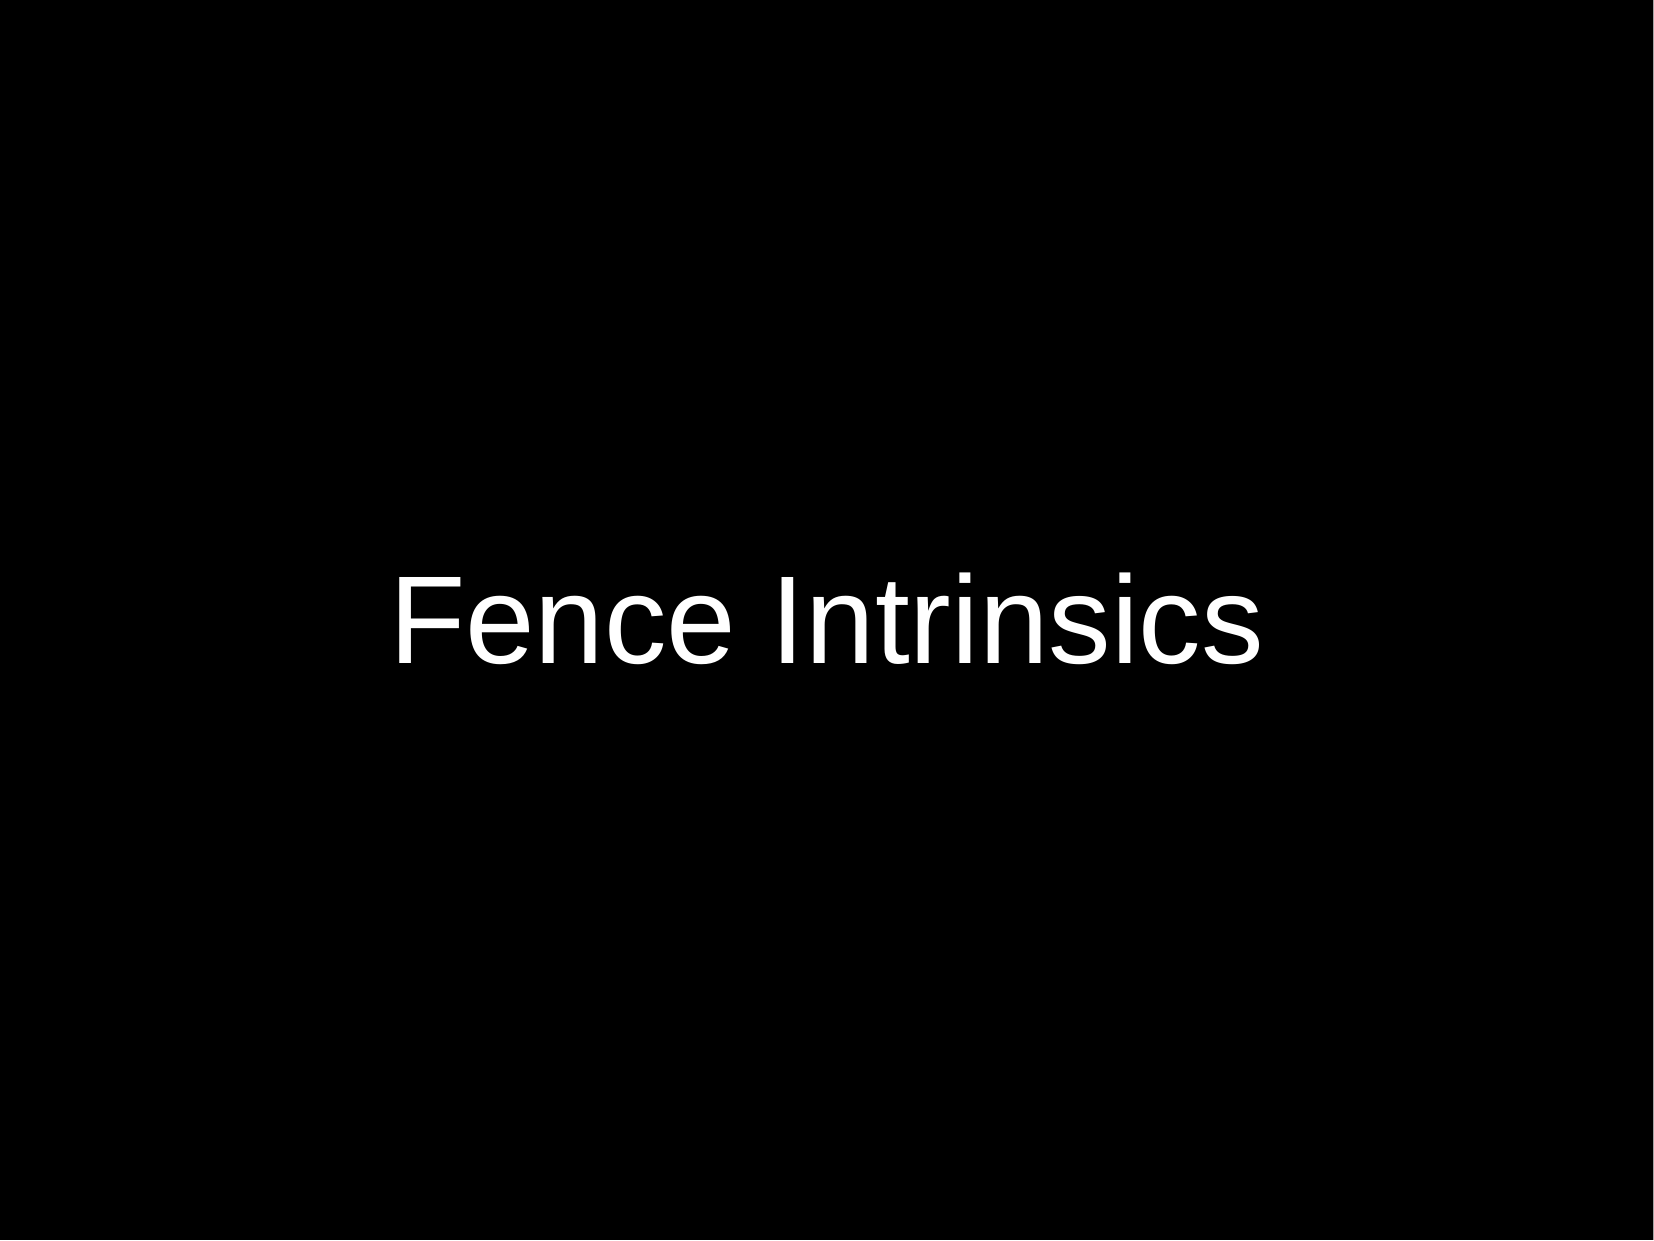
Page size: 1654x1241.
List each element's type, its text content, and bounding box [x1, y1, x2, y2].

text_box Fence Intrinsics [0, 0, 1654, 1241]
